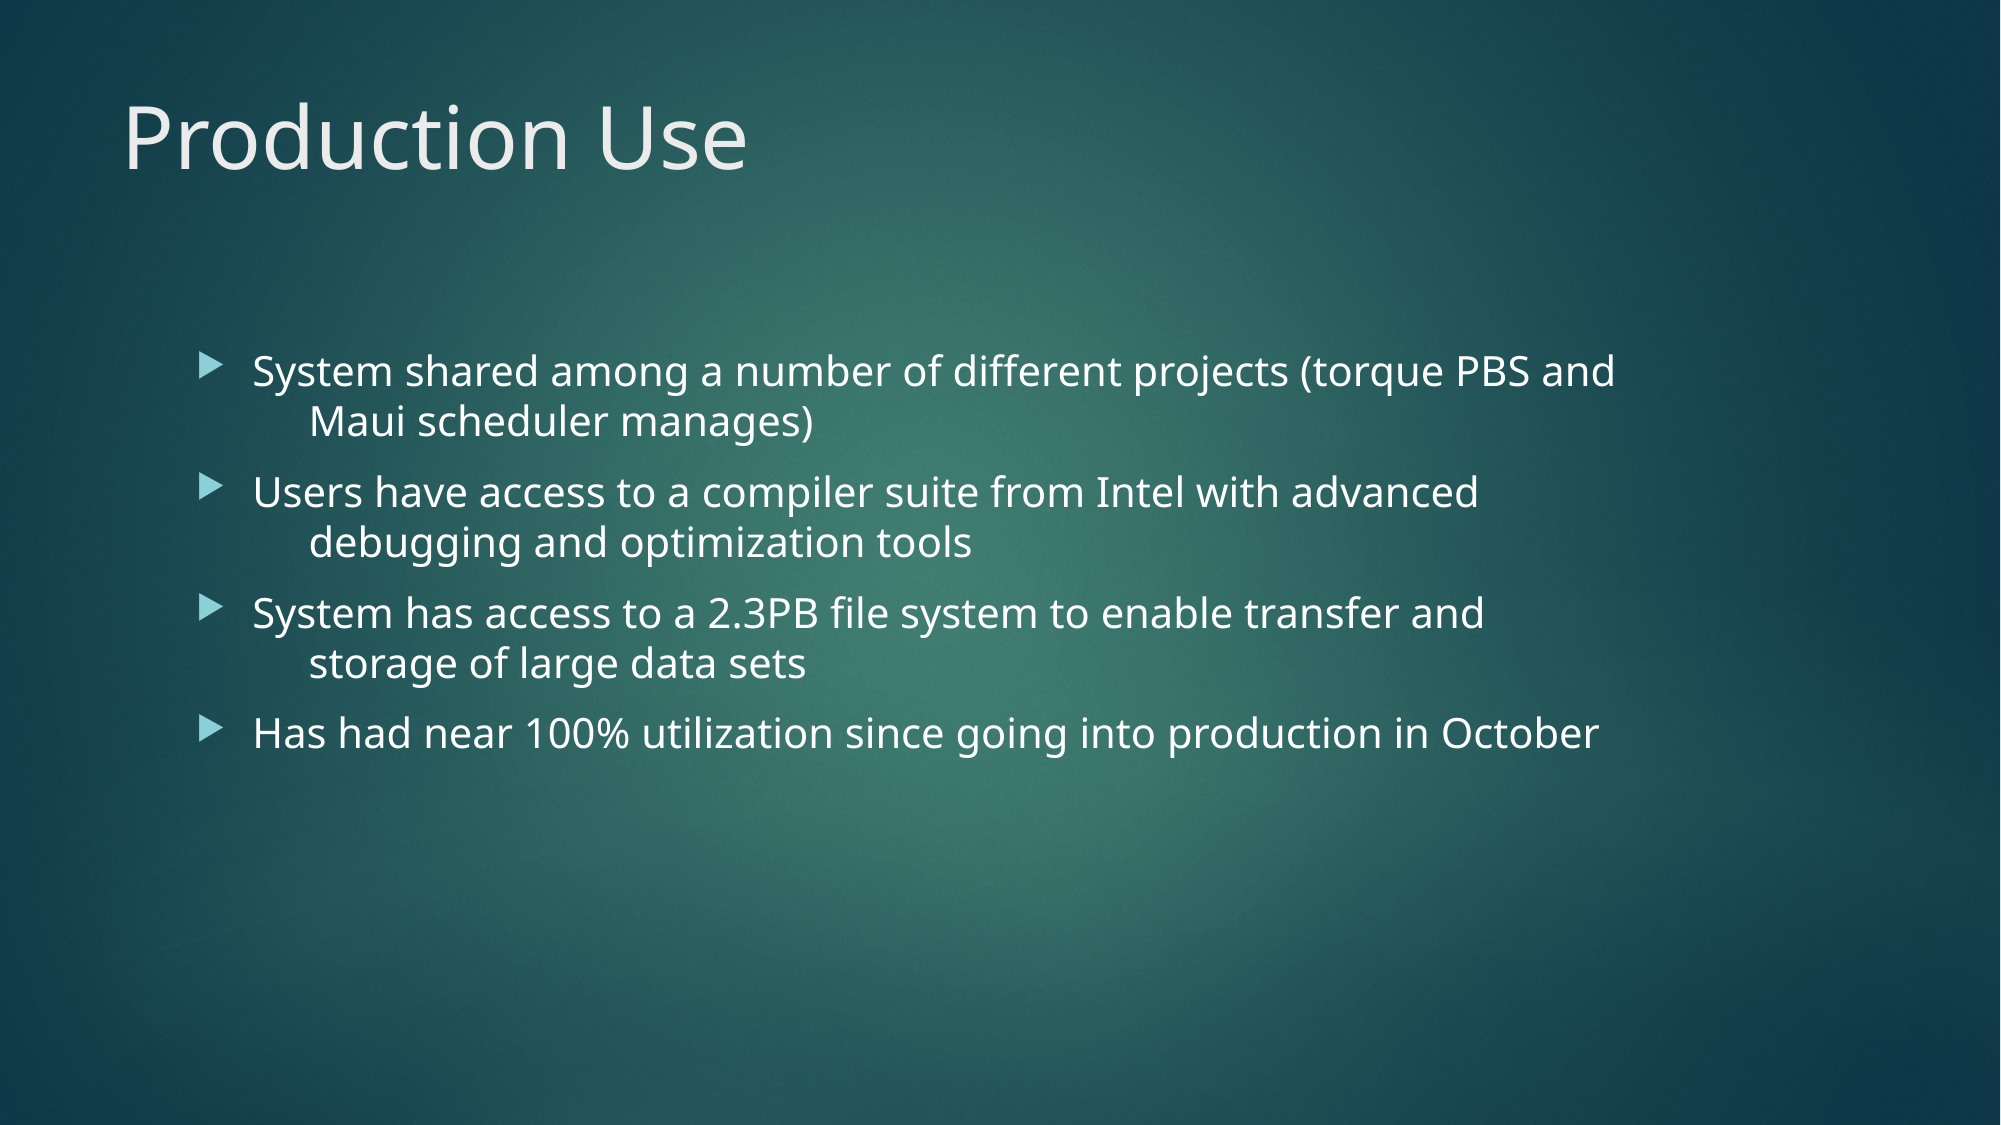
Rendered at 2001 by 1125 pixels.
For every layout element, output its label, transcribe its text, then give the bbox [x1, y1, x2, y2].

list System shared among a number of different projects (torque PBS and Maui scheduler manages) Users have access to a compiler suite from Intel with advanced debugging and optimization tools System has access to a 2.3PB file system to enable transfer and storage of large data sets Has had near 100% utilization since going into production in October [181, 336, 1649, 1026]
title Production Use [106, 74, 1649, 305]
picture [0, 0, 2001, 1125]
